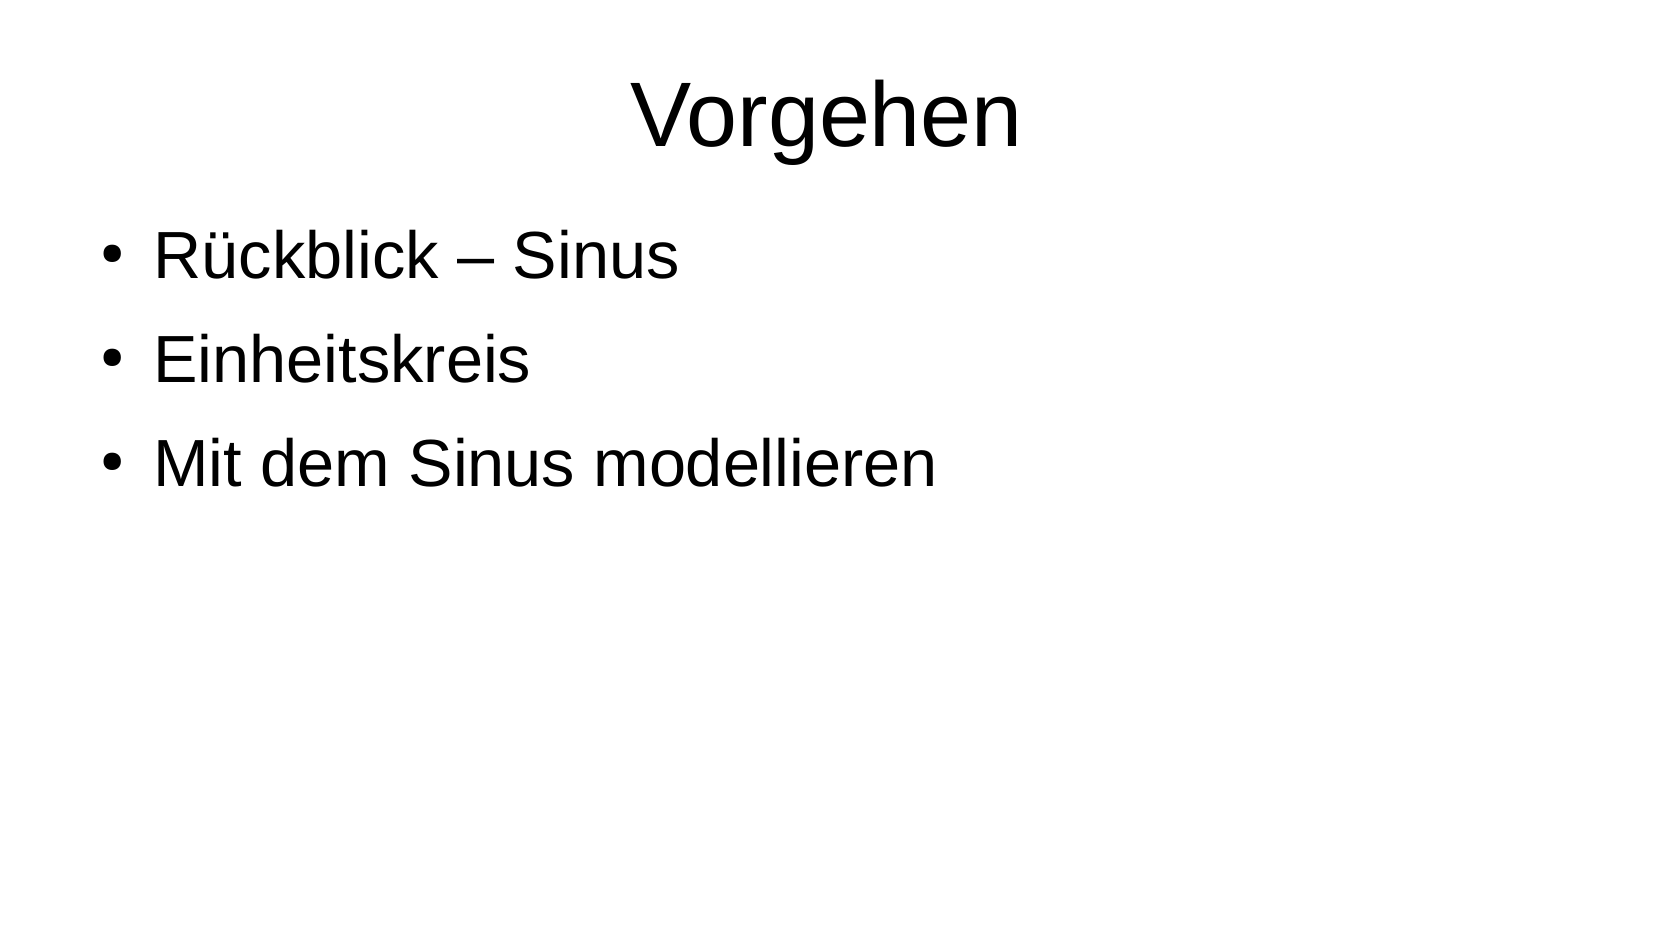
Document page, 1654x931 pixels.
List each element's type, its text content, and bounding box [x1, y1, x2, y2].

list Rückblick – Sinus Einheitskreis Mit dem Sinus modellieren [82, 217, 1571, 758]
title Vorgehen [82, 37, 1571, 193]
